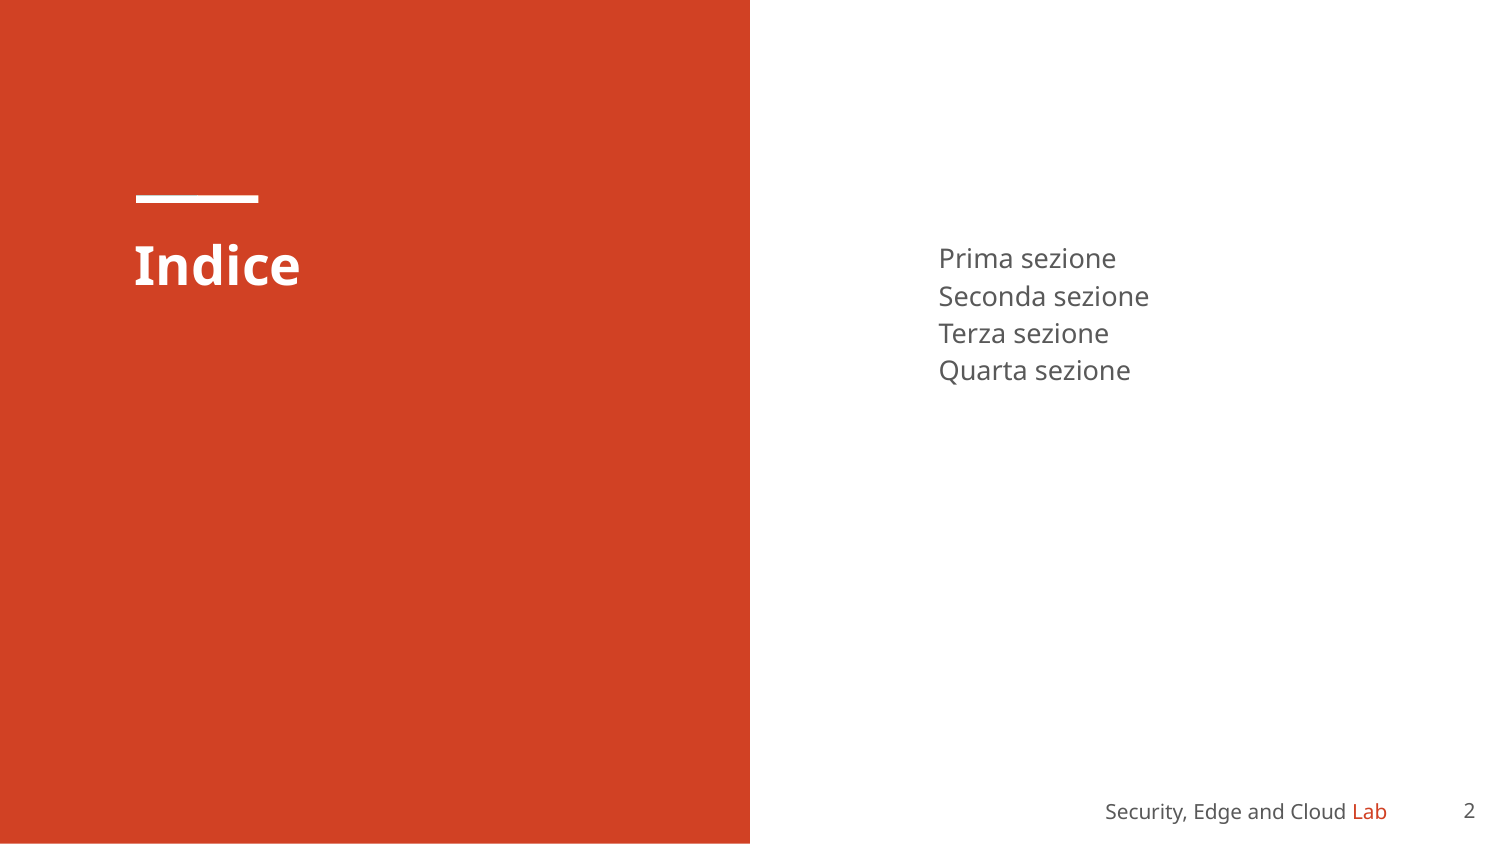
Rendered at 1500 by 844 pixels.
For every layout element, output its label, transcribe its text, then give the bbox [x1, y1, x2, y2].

title Indice [119, 216, 662, 494]
list Prima sezione Seconda sezione Terza sezione Quarta sezione [848, 221, 1403, 719]
slide_number <number> [1400, 779, 1491, 844]
